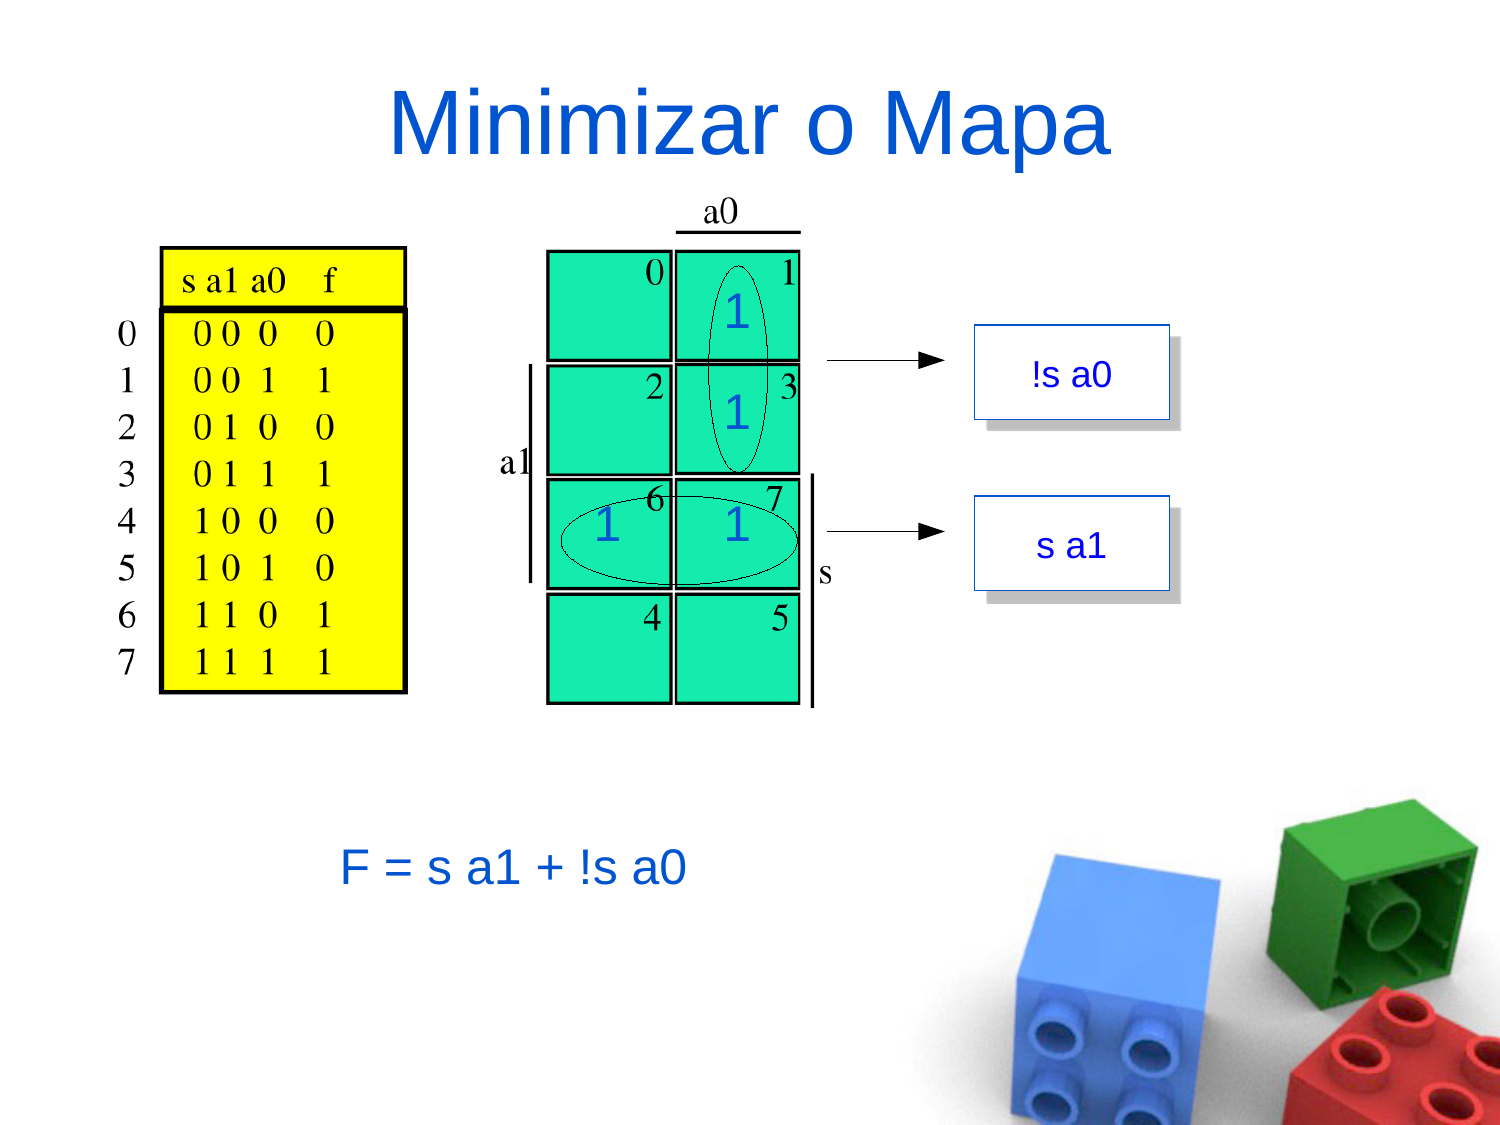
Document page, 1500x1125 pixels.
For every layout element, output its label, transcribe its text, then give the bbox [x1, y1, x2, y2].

text_box s a1 [974, 496, 1170, 591]
text_box 1 [708, 372, 767, 447]
text_box 1 [578, 484, 637, 560]
title Minimizar o Mapa [112, 4, 1388, 241]
text_box !s a0 [974, 324, 1170, 420]
text_box 1 [708, 484, 767, 560]
picture [118, 187, 1500, 1125]
text_box 1 [708, 271, 767, 347]
text_box F = s a1 + !s a0 [324, 826, 739, 902]
